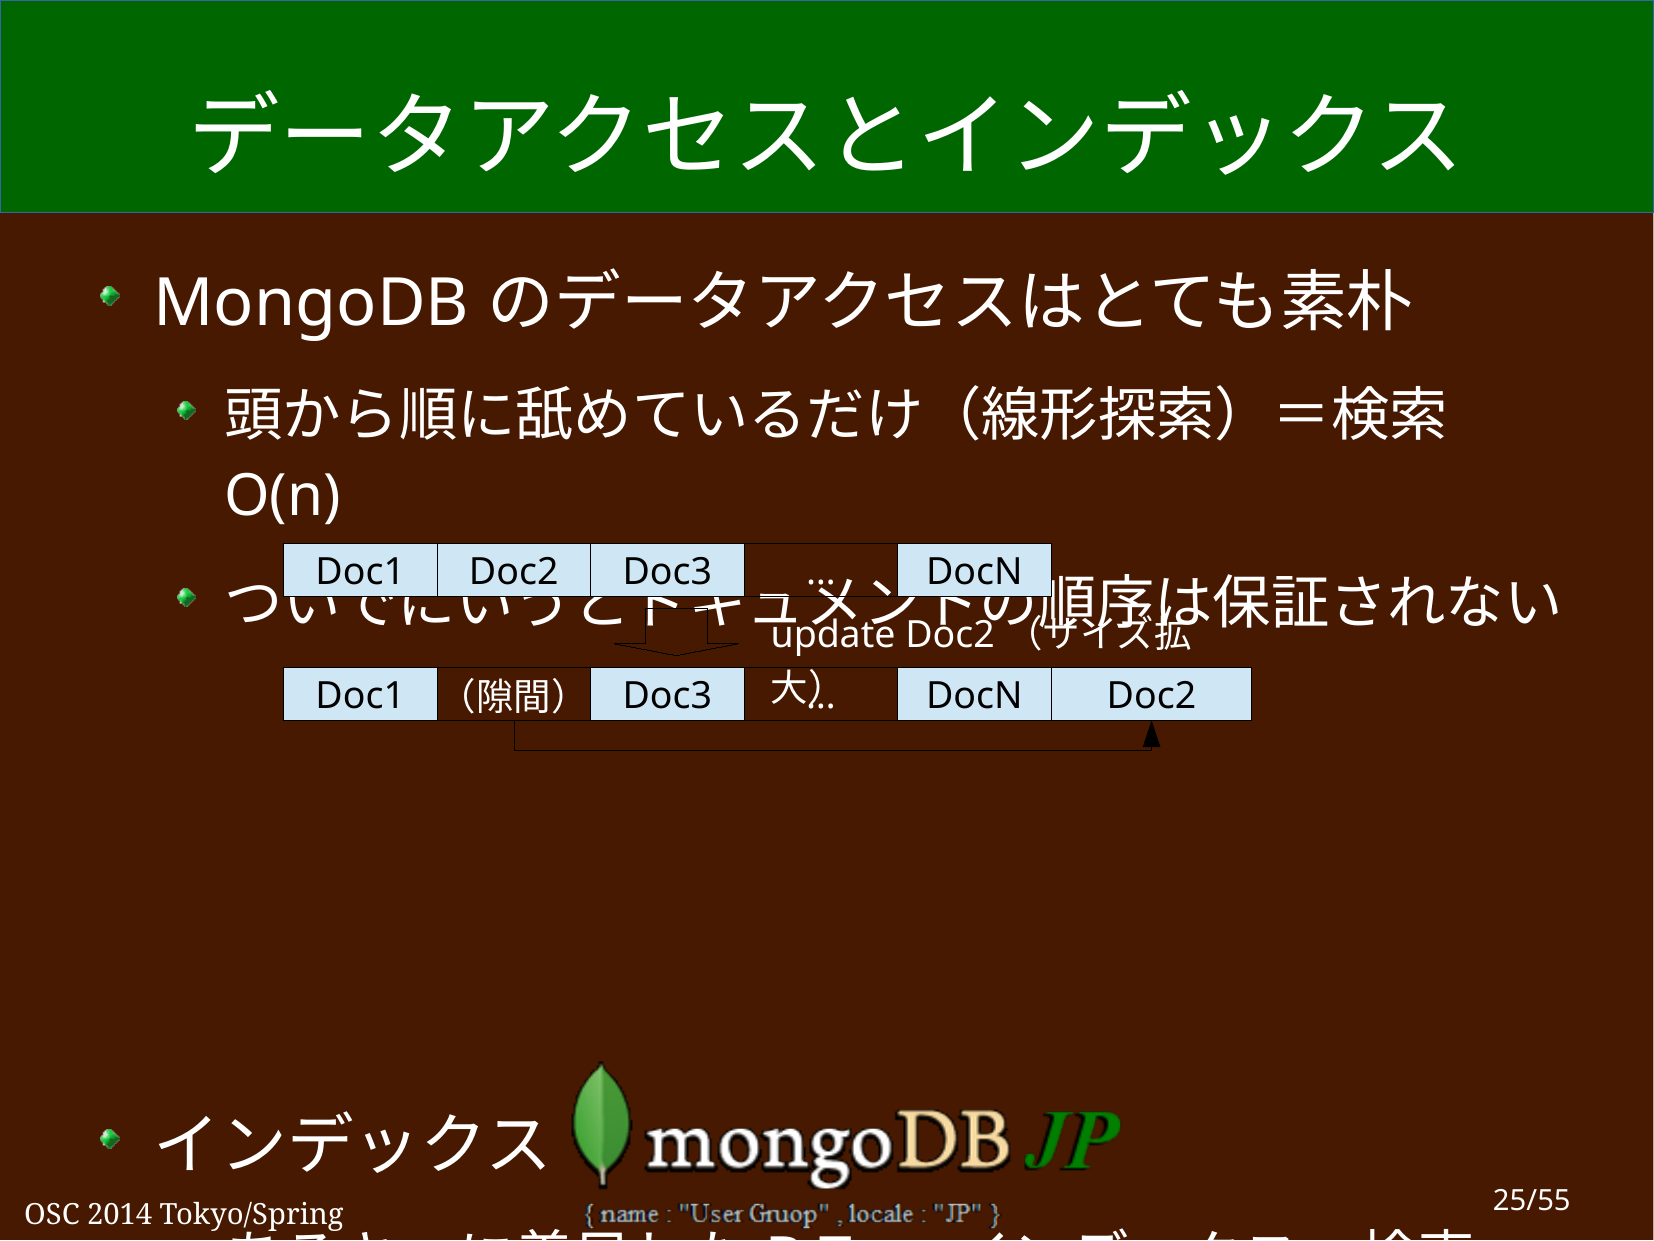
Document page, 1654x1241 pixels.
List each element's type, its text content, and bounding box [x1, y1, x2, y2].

text_box Doc2 [1052, 667, 1252, 721]
text_box （隙間） [437, 667, 591, 721]
text_box DocN [897, 667, 1052, 721]
text_box Doc1 [283, 543, 437, 597]
text_box Doc2 [437, 543, 590, 597]
text_box Doc3 [591, 667, 744, 721]
text_box Doc3 [590, 543, 744, 597]
text_box update Doc2（サイズ拡大） [755, 596, 1211, 659]
picture [587, 1237, 617, 1241]
text_box Doc1 [283, 667, 437, 721]
title データアクセスとインデックス [82, 49, 1571, 207]
text_box … [744, 667, 897, 721]
text_box … [744, 543, 897, 597]
list MongoDBのデータアクセスはとても素朴 頭から順に舐めているだけ（線形探索）＝検索O(n) ついでにいうとドキュメントの順序は保証されない インデックス あるキーに着目したB-Treeインデックス＝検索O(log n) 検索・ソートに利用可 [82, 247, 1571, 1080]
picture [566, 1080, 1140, 1241]
text_box DocN [897, 543, 1052, 596]
picture [100, 1129, 120, 1149]
